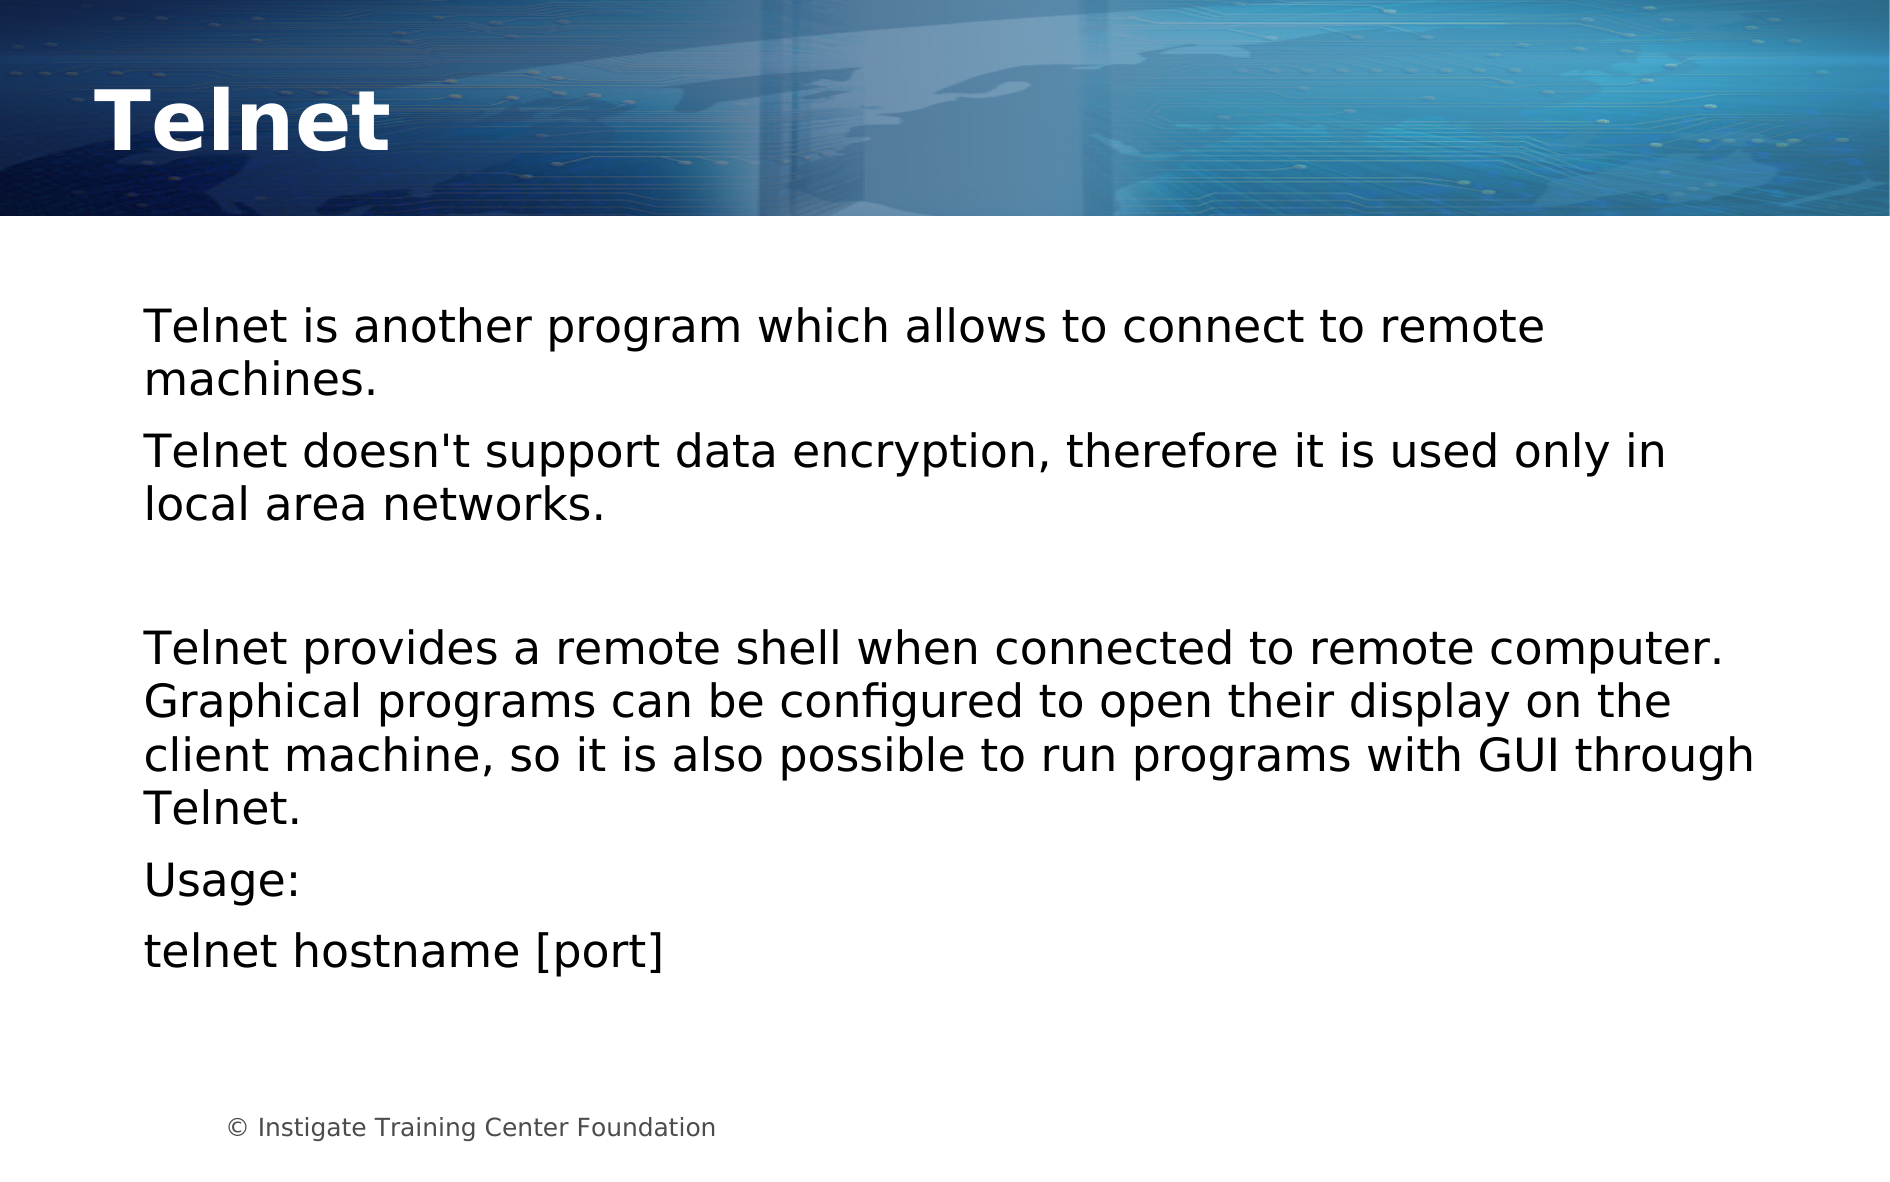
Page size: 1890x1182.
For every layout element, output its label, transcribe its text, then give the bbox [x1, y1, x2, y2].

picture [0, 0, 1890, 216]
list Telnet is another program which allows to connect to remote machines. Telnet doesn't support data encryption, therefore it is used only in local area networks. Telnet provides a remote shell when connected to remote computer. Graphical programs can be configured to open their display on the client machine, so it is also possible to run programs with GUI through Telnet. Usage: telnet hostname [port] [88, 228, 1788, 979]
title Telnet [94, 47, 1793, 217]
